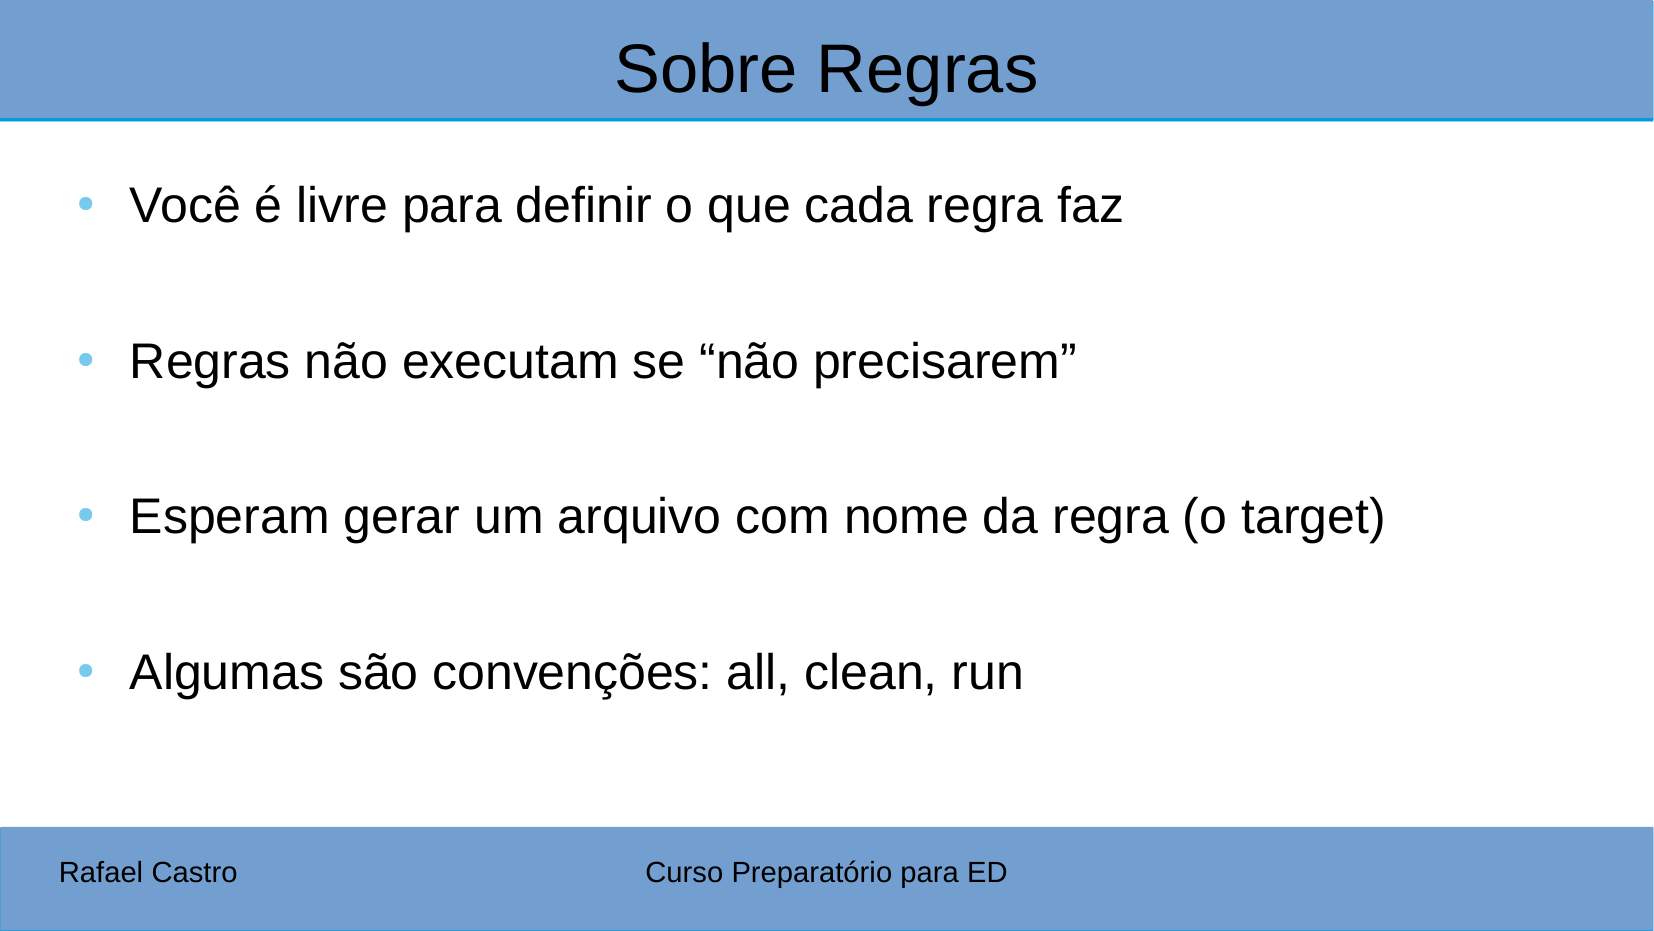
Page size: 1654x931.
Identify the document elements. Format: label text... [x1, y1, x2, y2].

list Você é livre para definir o que cada regra faz Regras não executam se “não precisarem” Esperam gerar um arquivo com nome da regra (o target) Algumas são convenções: all, clean, run [59, 177, 1595, 768]
title Sobre Regras [59, 29, 1595, 108]
